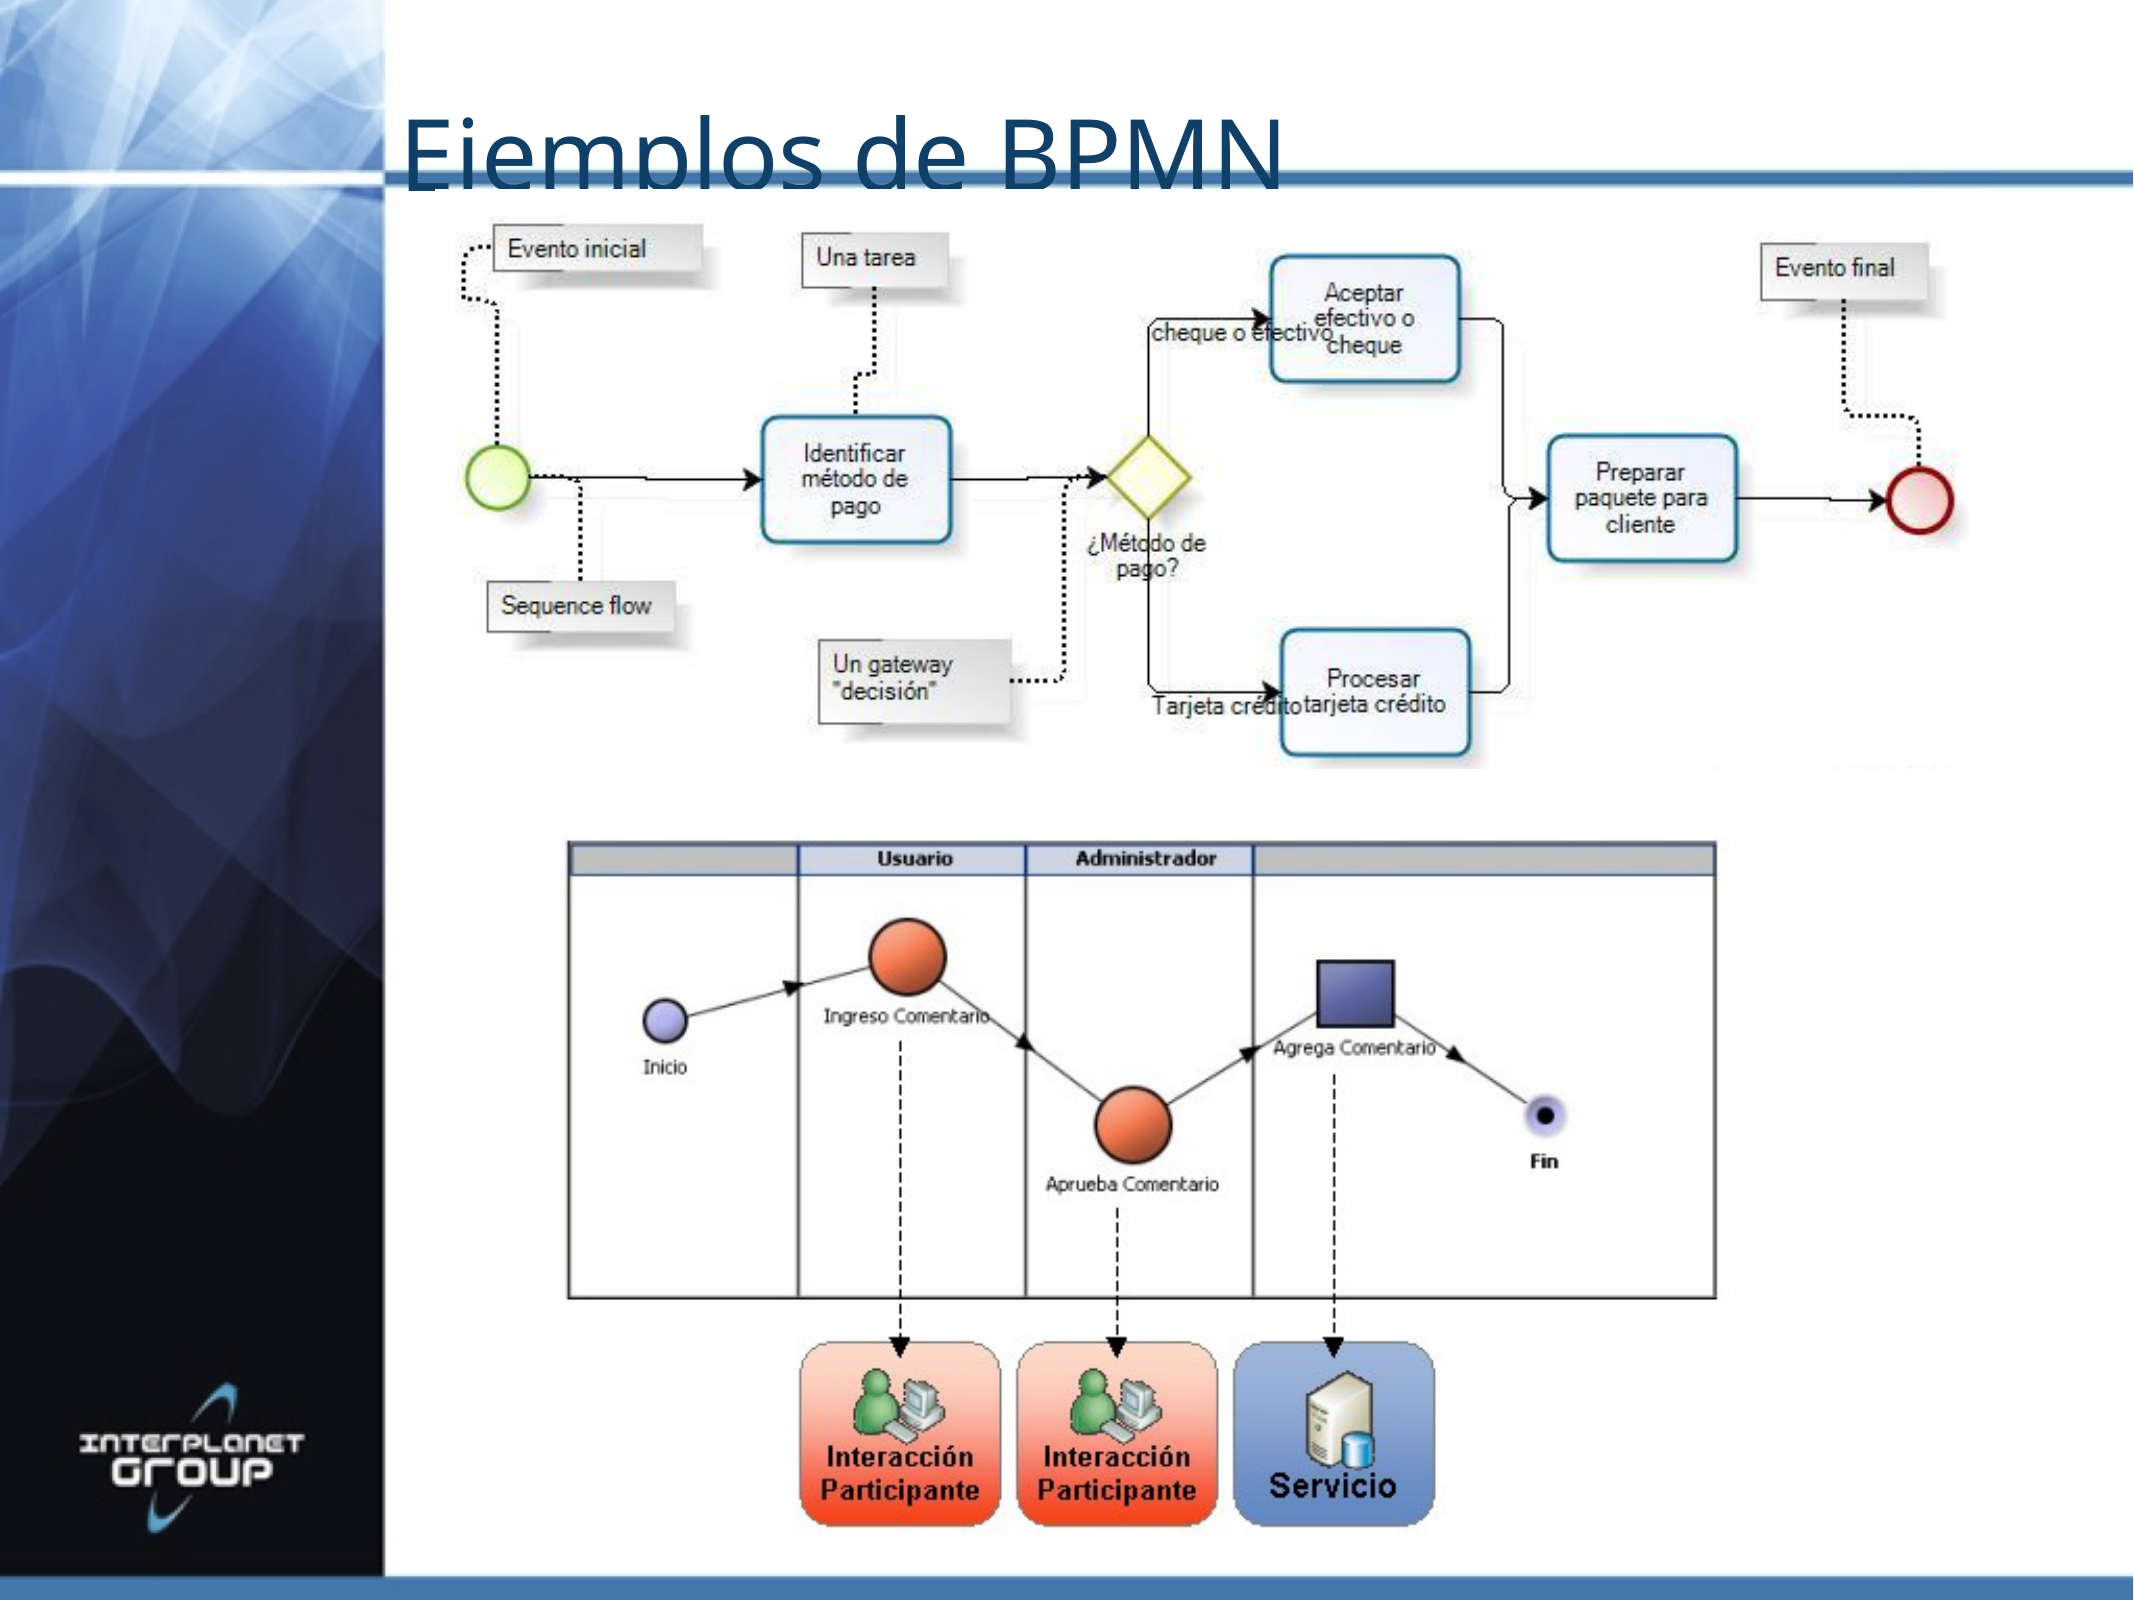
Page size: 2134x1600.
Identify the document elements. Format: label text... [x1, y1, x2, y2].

title Ejemplos de BPMN [391, 22, 2109, 335]
picture [0, 0, 2134, 1600]
list [391, 335, 2109, 1567]
